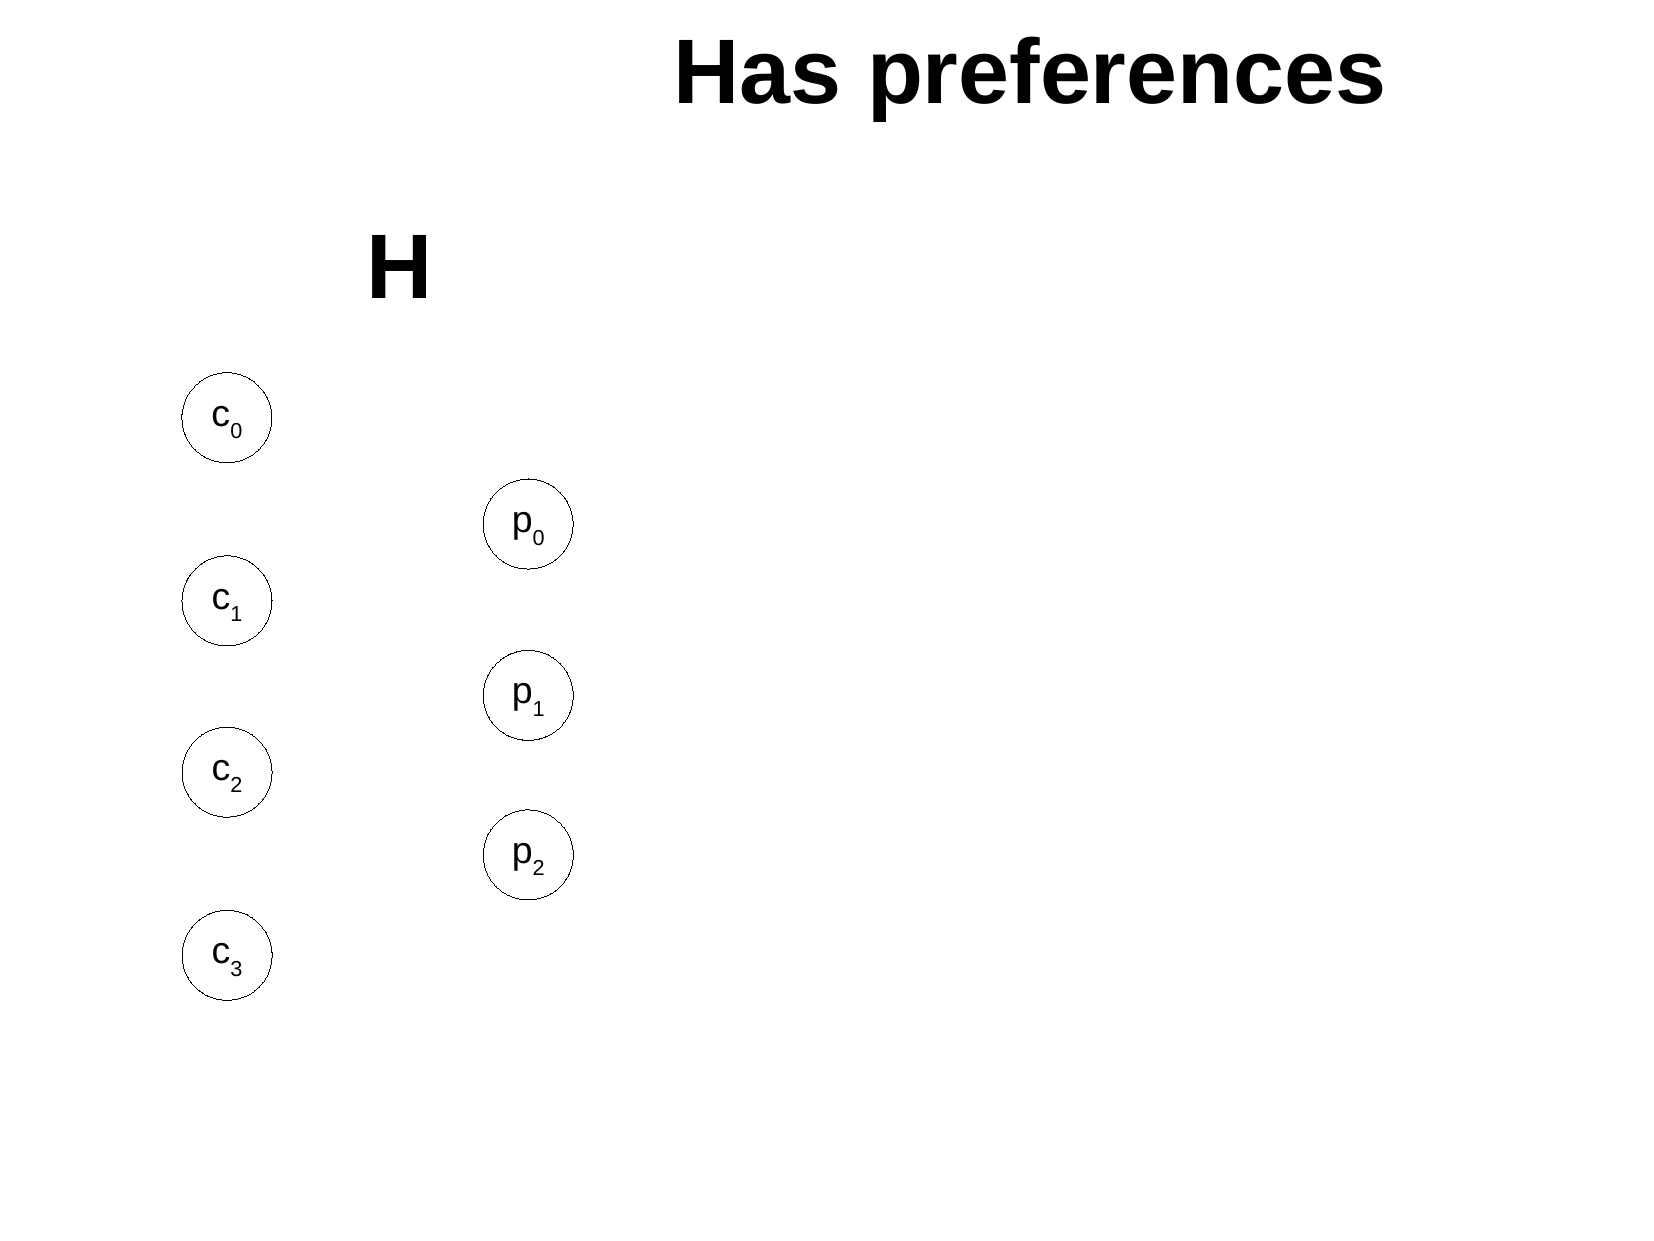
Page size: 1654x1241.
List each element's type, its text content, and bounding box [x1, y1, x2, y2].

text_box c0 [181, 372, 272, 463]
text_box Has preferences [658, 13, 1501, 151]
text_box c3 [182, 910, 273, 1001]
text_box c2 [182, 727, 273, 818]
text_box p2 [483, 809, 574, 900]
text_box c1 [181, 555, 273, 646]
text_box H [351, 208, 442, 326]
text_box p1 [483, 650, 574, 741]
text_box p0 [483, 478, 574, 570]
